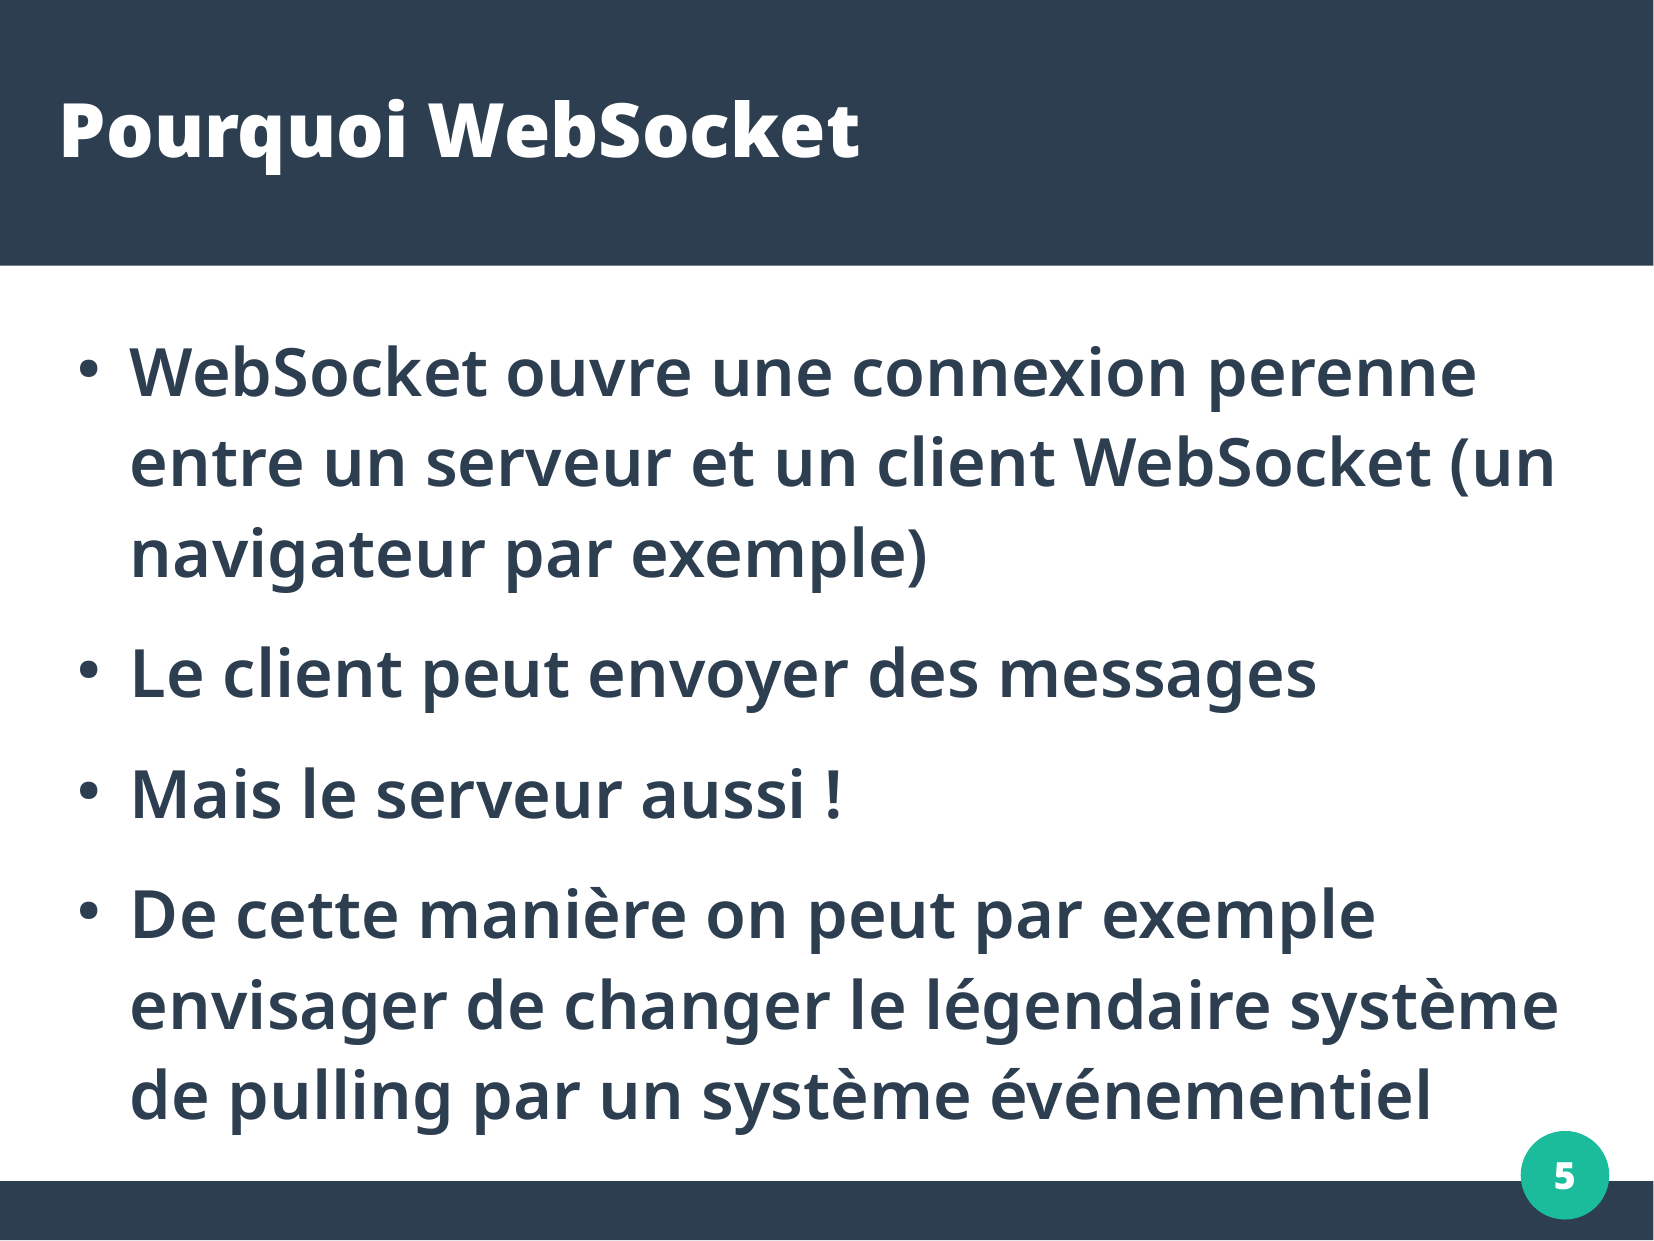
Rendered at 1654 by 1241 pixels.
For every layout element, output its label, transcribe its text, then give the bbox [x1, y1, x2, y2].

title Pourquoi WebSocket [59, 49, 1595, 207]
list WebSocket ouvre une connexion perenne entre un serveur et un client WebSocket (un navigateur par exemple) Le client peut envoyer des messages Mais le serveur aussi ! De cette manière on peut par exemple envisager de changer le légendaire système de pulling par un système événementiel [59, 324, 1595, 1152]
